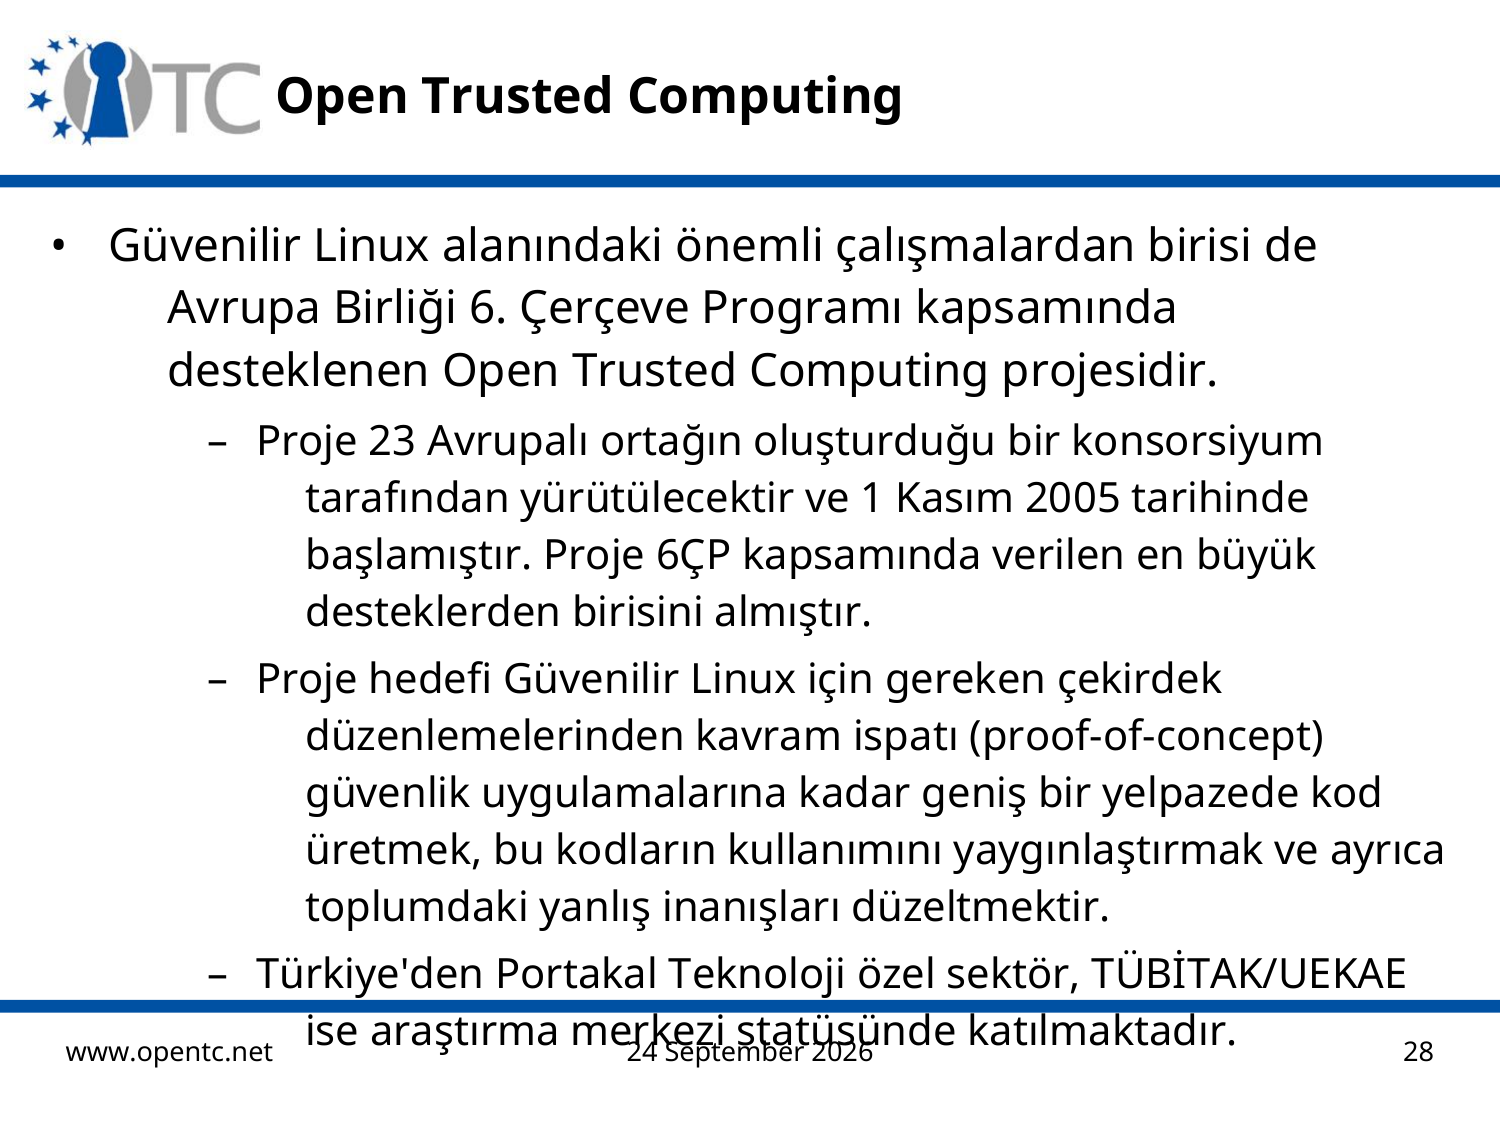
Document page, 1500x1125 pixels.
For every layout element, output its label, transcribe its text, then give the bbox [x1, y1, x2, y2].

title Open Trusted Computing [275, 7, 1450, 181]
picture [24, 30, 263, 150]
list Güvenilir Linux alanındaki önemli çalışmalardan birisi de Avrupa Birliği 6. Çerçeve Programı kapsamında desteklenen Open Trusted Computing projesidir. Proje 23 Avrupalı ortağın oluşturduğu bir konsorsiyum tarafından yürütülecektir ve 1 Kasım 2005 tarihinde başlamıştır. Proje 6ÇP kapsamında verilen en büyük desteklerden birisini almıştır. Proje hedefi Güvenilir Linux için gereken çekirdek düzenlemelerinden kavram ispatı (proof-of-concept) güvenlik uygulamalarına kadar geniş bir yelpazede kod üretmek, bu kodların kullanımını yaygınlaştırmak ve ayrıca toplumdaki yanlış inanışları düzeltmektir. Türkiye'den Portakal Teknoloji özel sektör, TÜBİTAK/UEKAE ise araştırma merkezi statüsünde katılmaktadır. [50, 212, 1450, 935]
